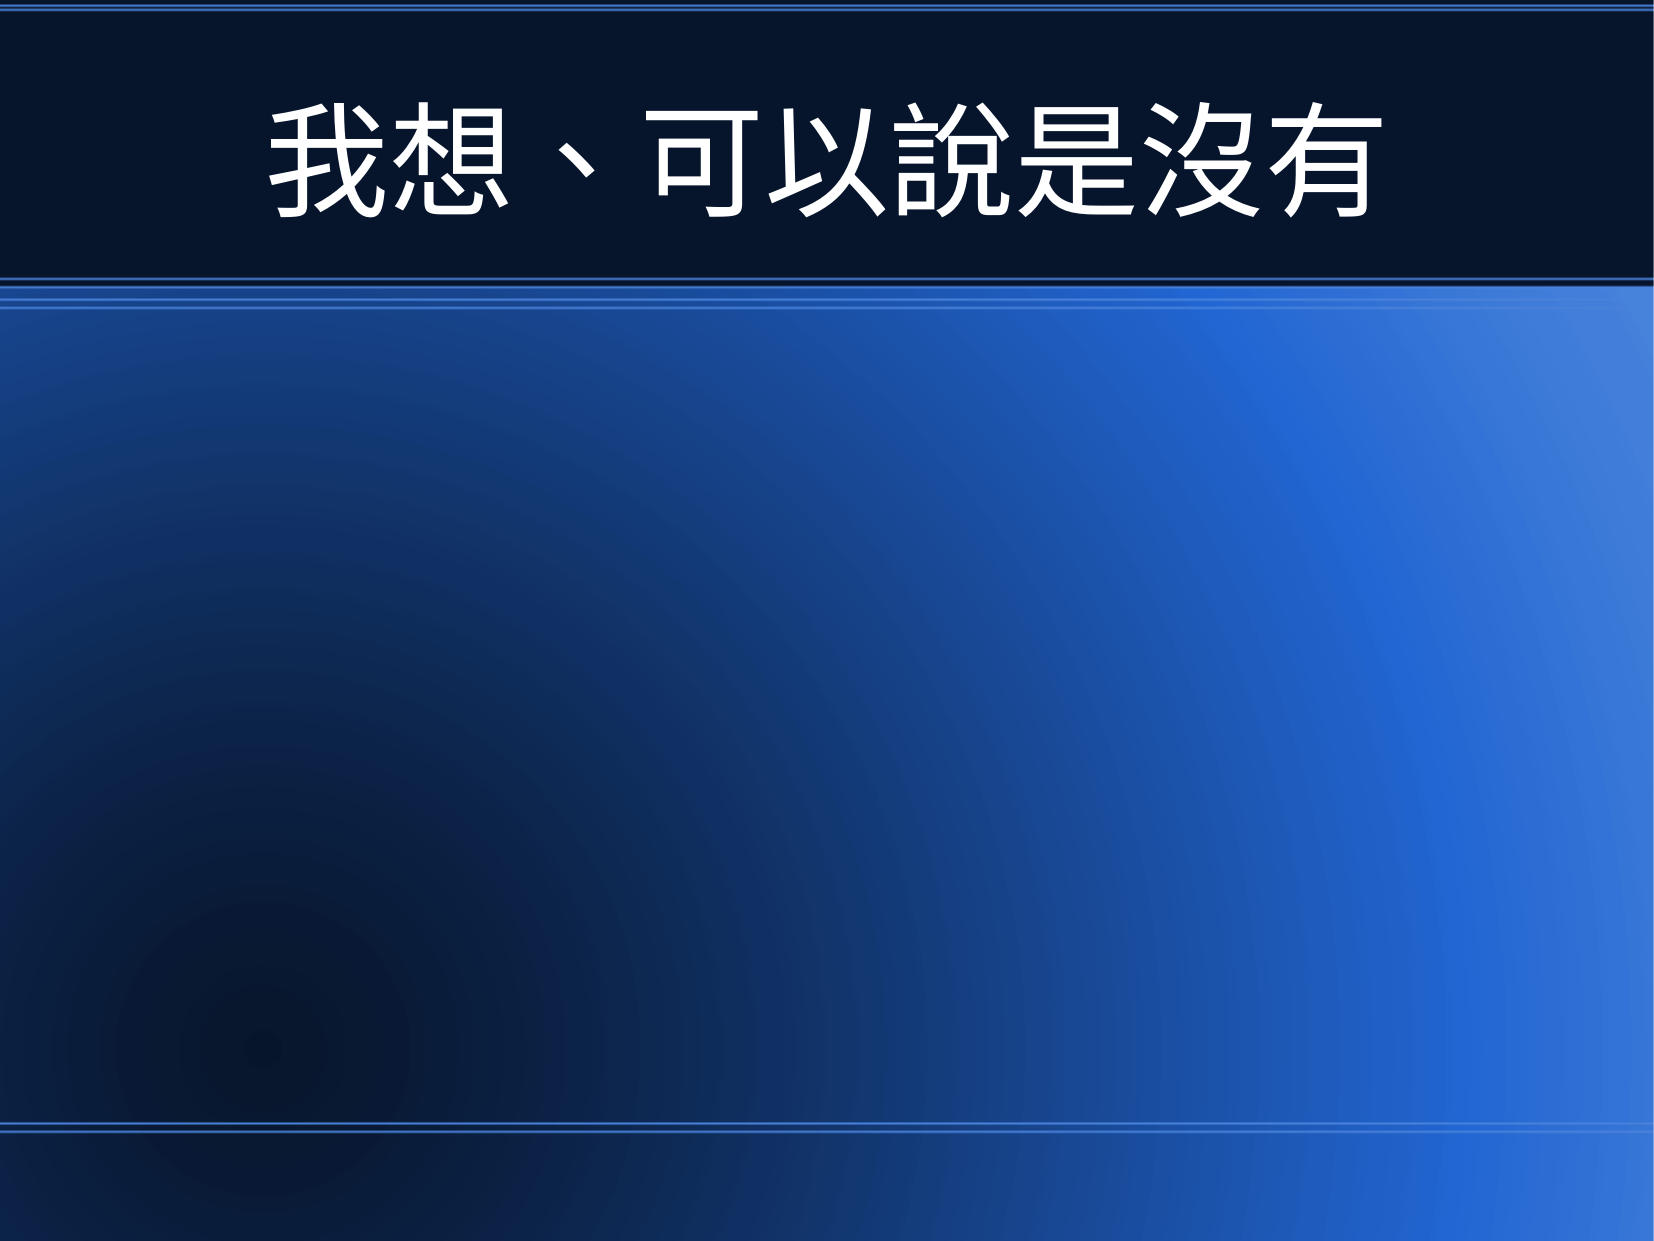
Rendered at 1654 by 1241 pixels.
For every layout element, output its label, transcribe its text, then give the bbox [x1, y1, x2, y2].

title 我想、可以說是沒有 [82, 49, 1571, 257]
picture [0, 0, 1654, 1241]
